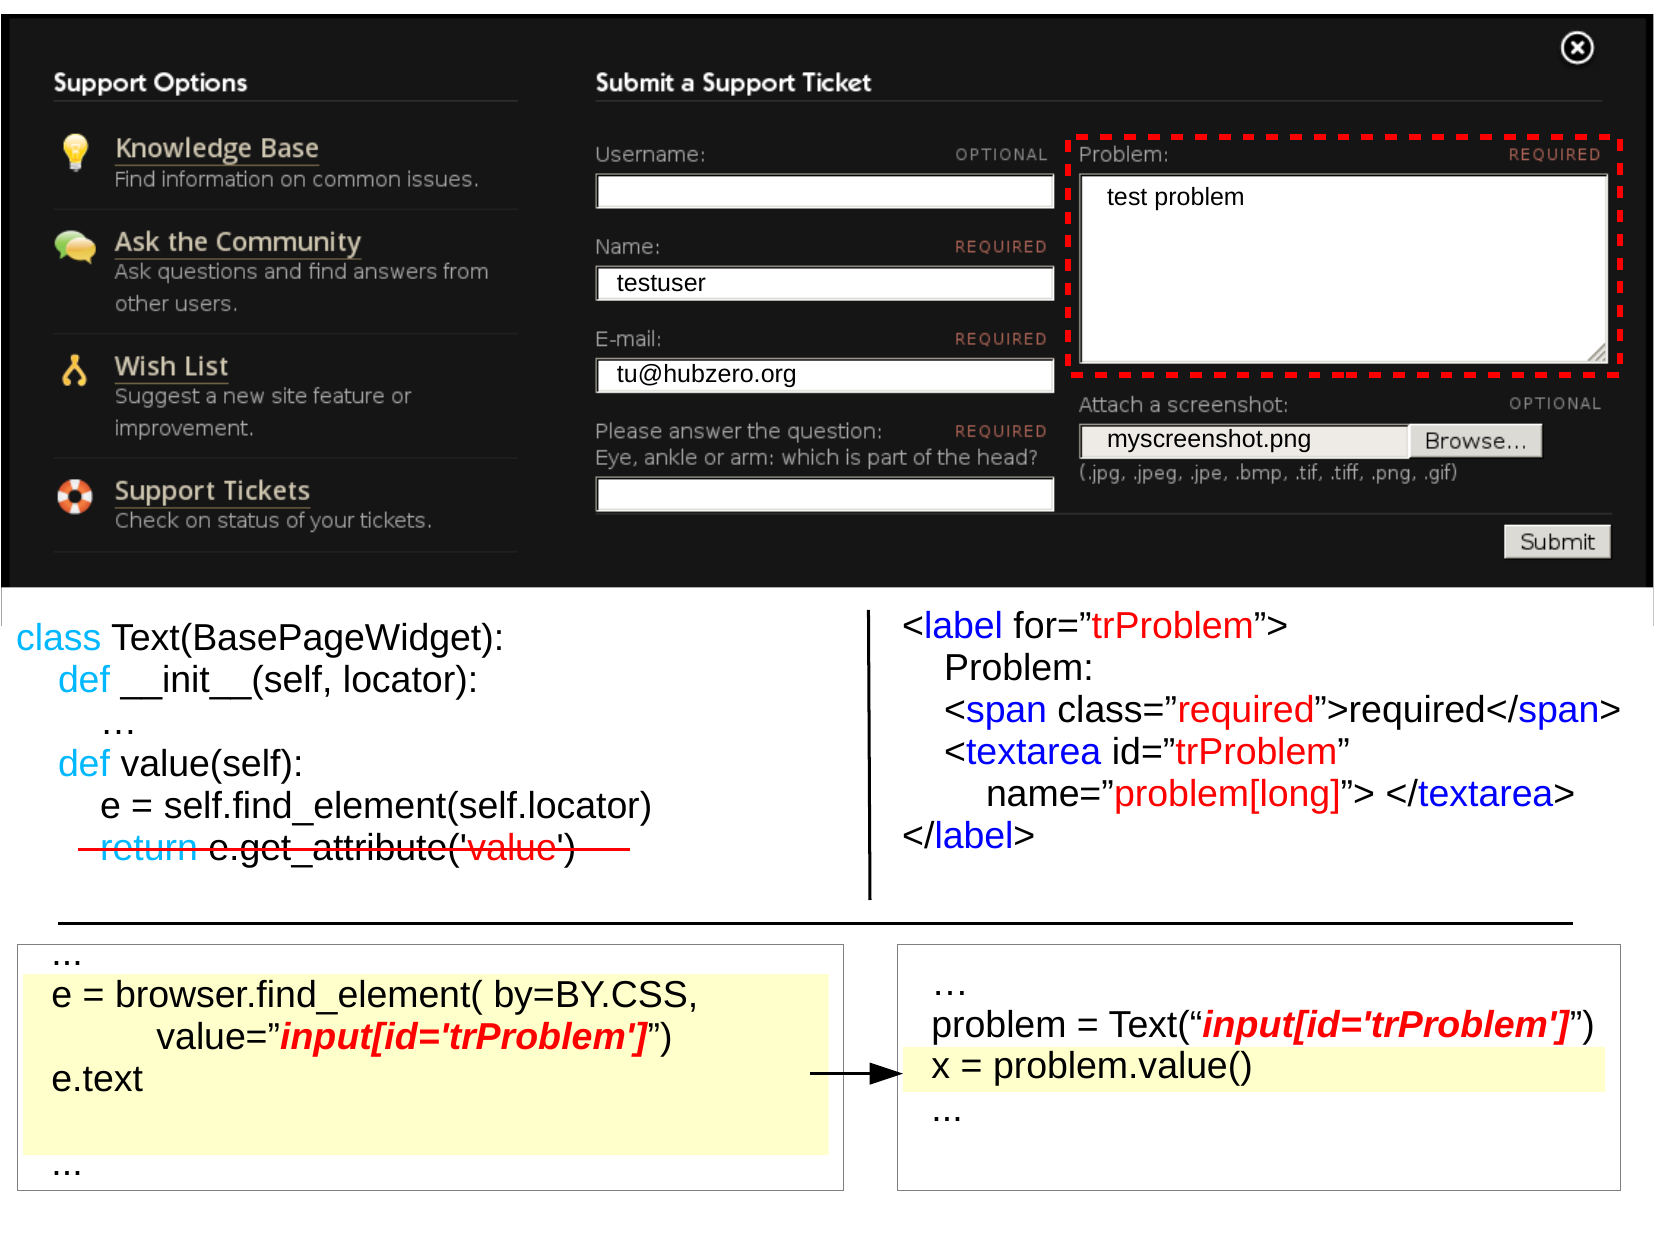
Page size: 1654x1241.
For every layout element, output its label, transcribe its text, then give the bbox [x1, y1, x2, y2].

text_box class Text(BasePageWidget): def __init__(self, locator): … def value(self): e = self.find_element(self.locator) return e.get_attribute('value') [1, 609, 668, 876]
text_box [1, 587, 1654, 1212]
text_box <label for=”trProblem”> Problem: <span class=”required”>required</span> <textarea id=”trProblem” name=”problem[long]”> </textarea> </label> [887, 597, 1637, 865]
text_box test problem [1092, 175, 1261, 218]
text_box myscreenshot.png [1092, 417, 1327, 460]
picture [1, 14, 1654, 587]
text_box ... e = browser.find_element( by=BY.CSS, value=”input[id='trProblem']”) e.text ... [36, 924, 844, 1191]
text_box … problem = Text(“input[id='trProblem']”) x = problem.value() ... [916, 953, 1621, 1137]
text_box tu@hubzero.org [602, 352, 812, 395]
text_box testuser [602, 260, 722, 304]
